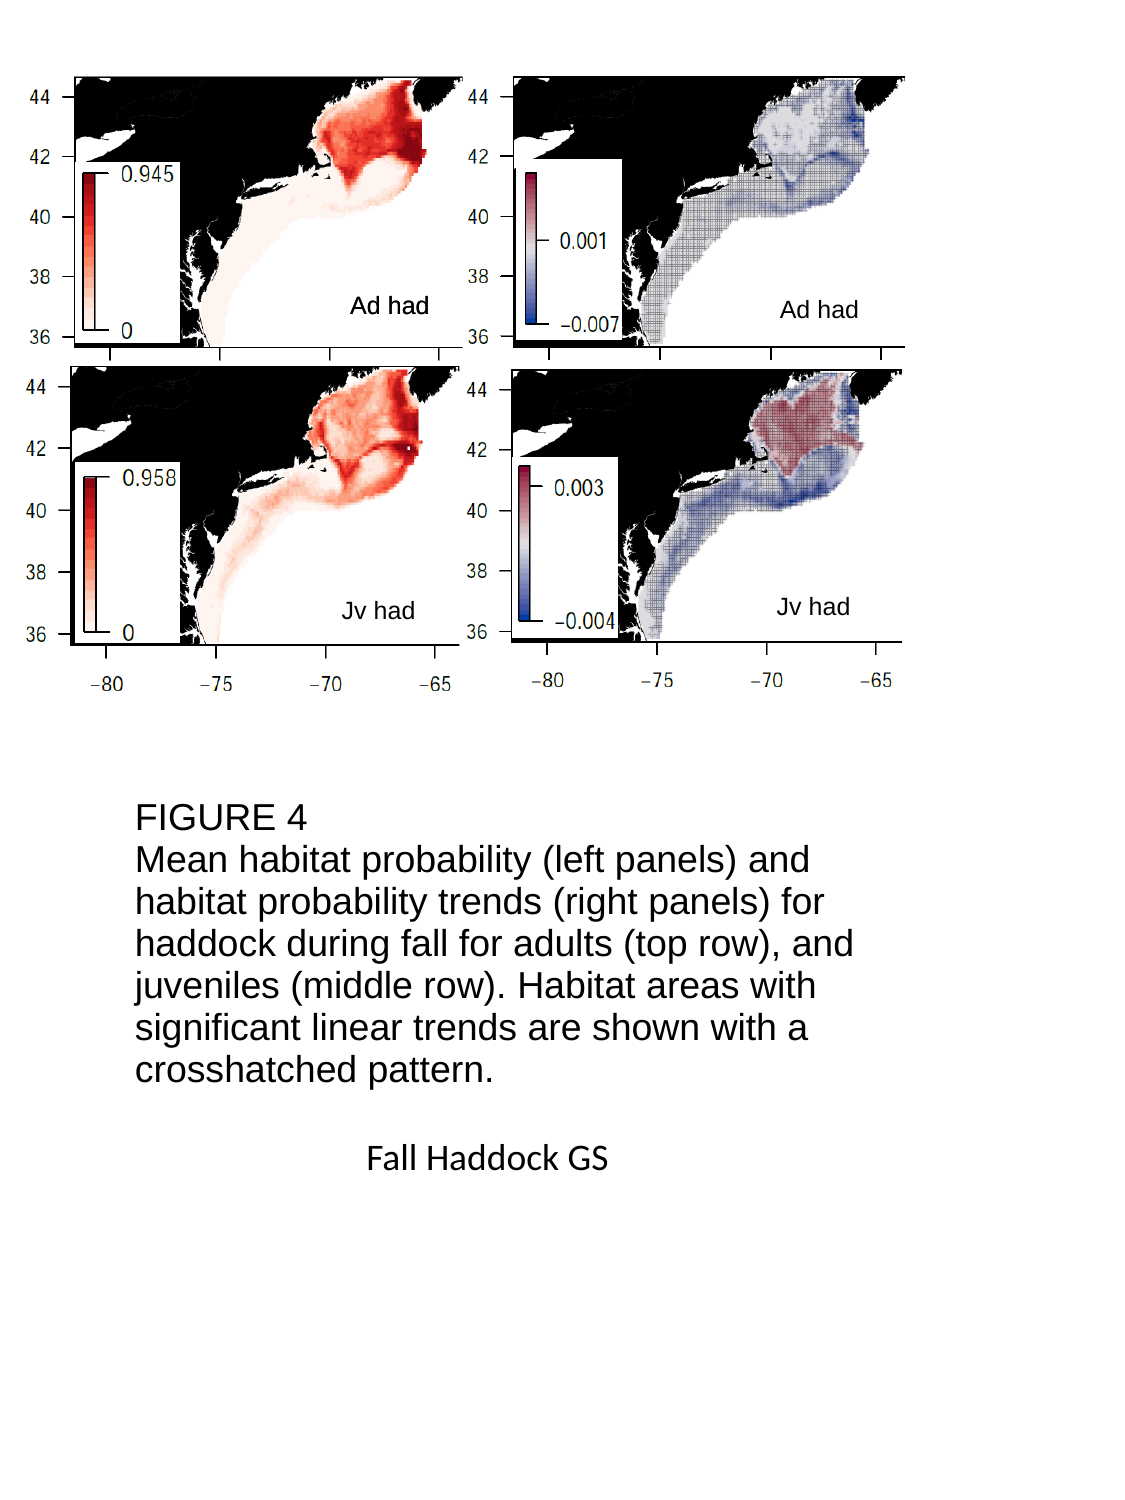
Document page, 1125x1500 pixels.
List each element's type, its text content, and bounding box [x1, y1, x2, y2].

text_box Ad had [765, 288, 889, 360]
text_box Jv had [326, 589, 451, 661]
text_box Jv had [761, 585, 886, 656]
text_box FIGURE 4 Mean habitat probability (left panels) and habitat probability trends (right panels) for haddock during fall for adults (top row), and juveniles (middle row). Habitat areas with significant linear trends are shown with a crosshatched pattern. [120, 789, 886, 1099]
text_box Fall Haddock GS [225, 1125, 750, 1185]
text_box Ad had [335, 284, 459, 356]
picture [20, 68, 905, 696]
